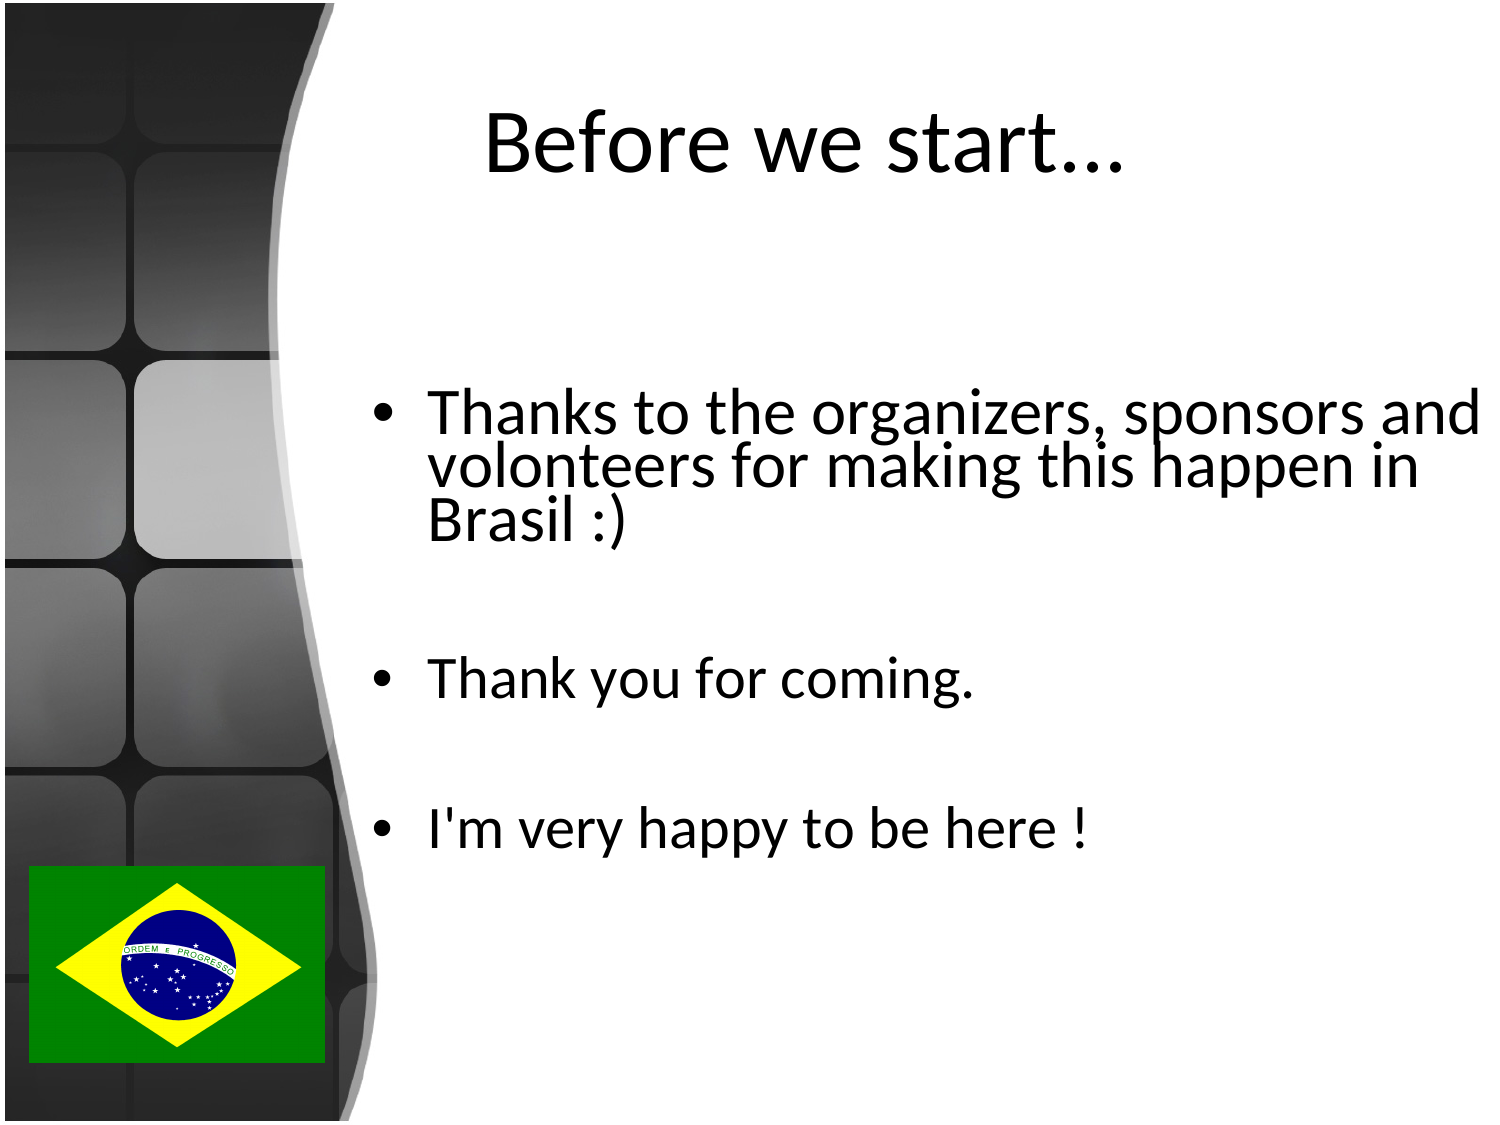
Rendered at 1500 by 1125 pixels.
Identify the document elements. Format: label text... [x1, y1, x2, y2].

list Thanks to the organizers, sponsors and volonteers for making this happen in Brasil :) Thank you for coming. I'm very happy to be here ! [356, 383, 1500, 1123]
picture [0, 0, 1500, 1125]
title Before we start... [112, 86, 1500, 214]
